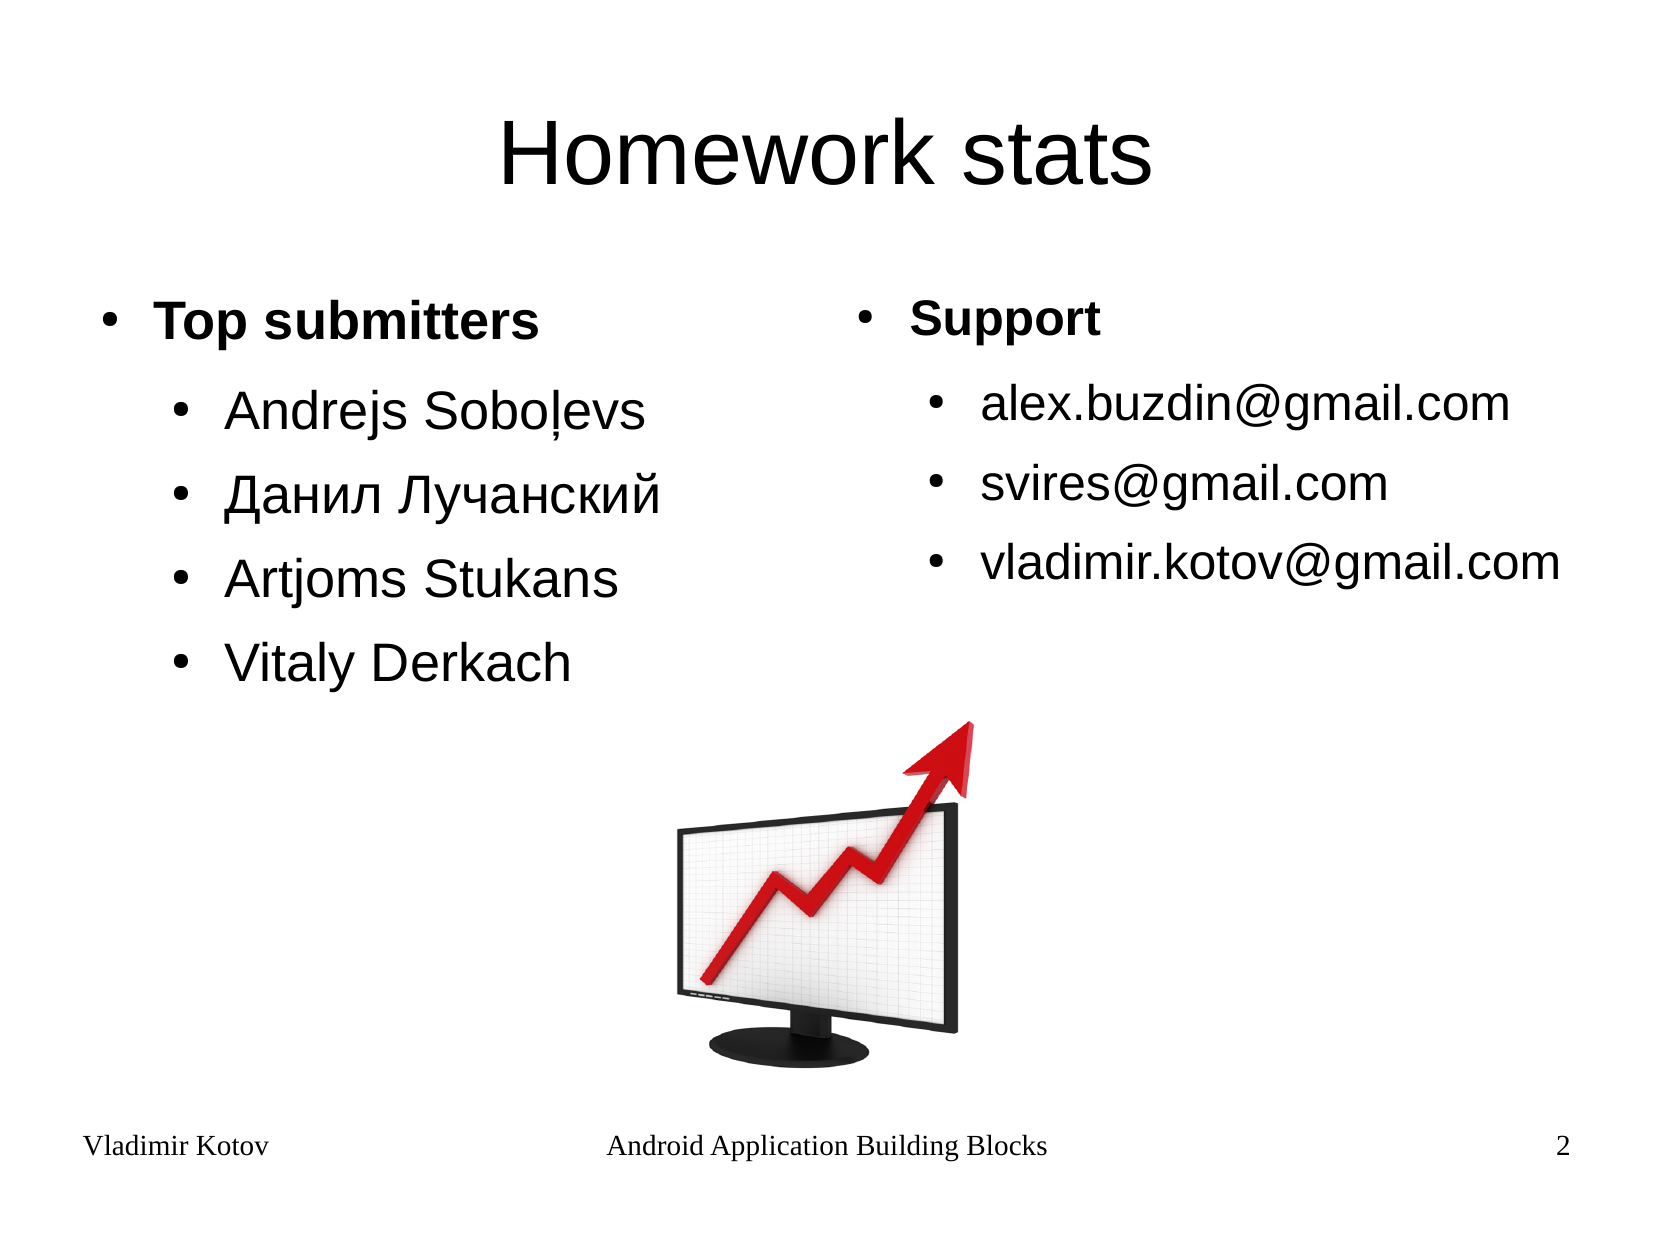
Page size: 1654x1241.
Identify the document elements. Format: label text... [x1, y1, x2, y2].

list Top submitters Andrejs Soboļevs Данил Лучанский Artjoms Stukans Vitaly Derkach [82, 290, 816, 1109]
picture [591, 719, 1057, 1074]
title Homework stats [82, 56, 1571, 250]
list Support alex.buzdin@gmail.com svires@gmail.com vladimir.kotov@gmail.com [838, 290, 1572, 1109]
